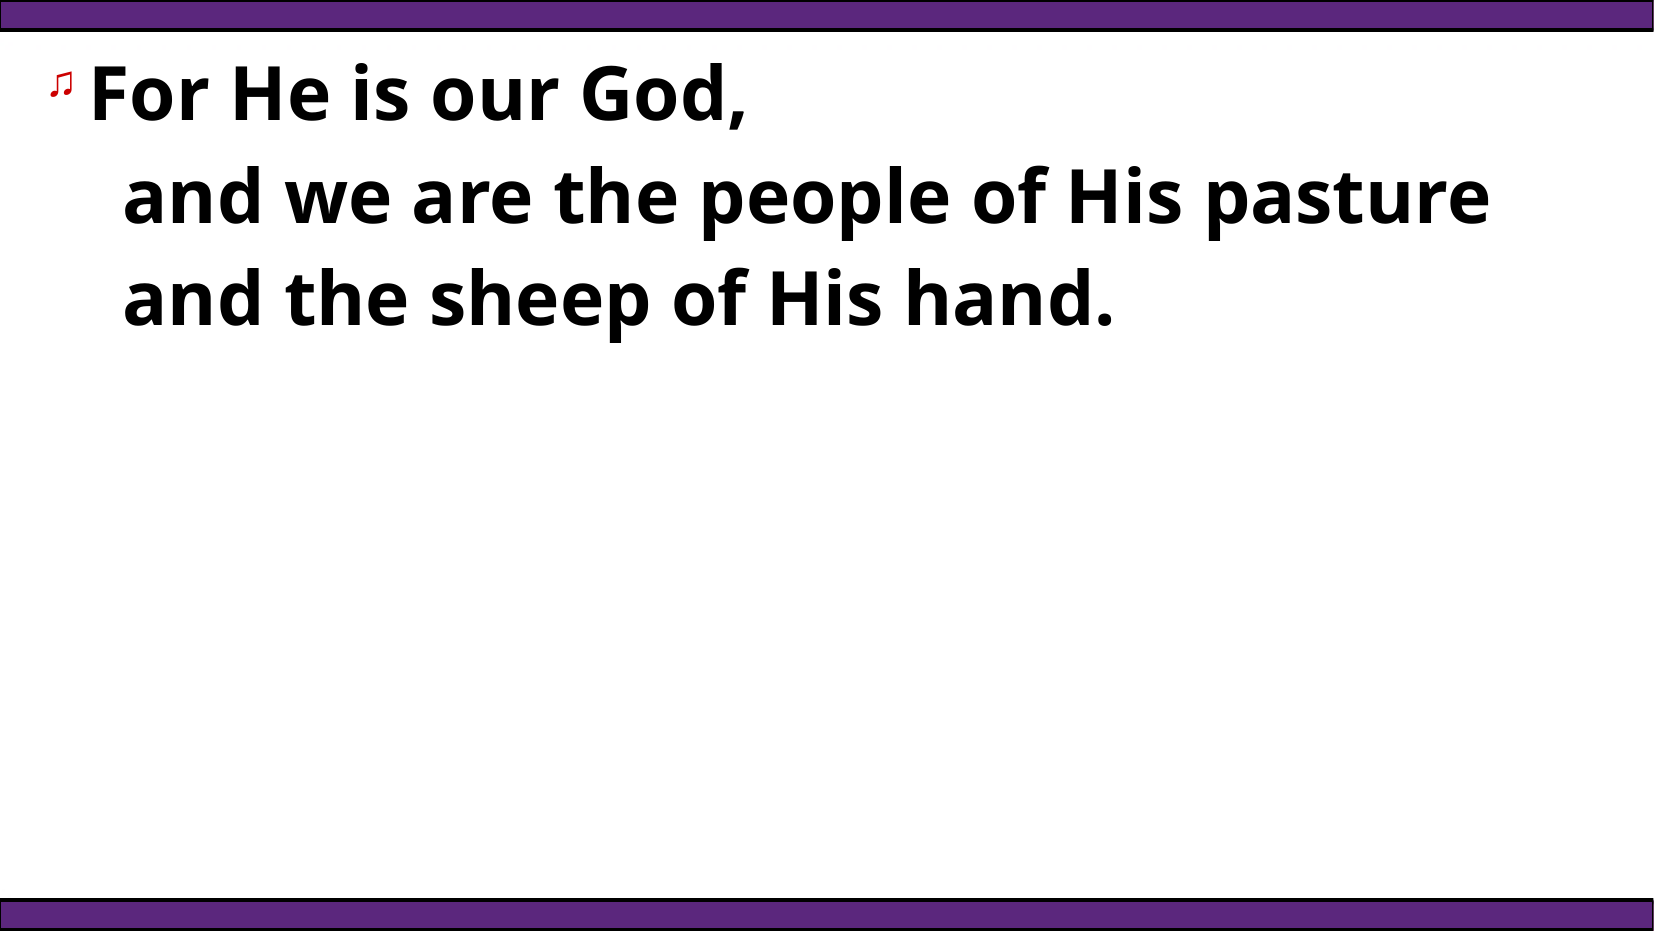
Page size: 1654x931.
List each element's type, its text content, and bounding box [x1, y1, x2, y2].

text_box [0, 900, 1654, 931]
text_box ♫ For He is our God, and we are the people of His pasture and the sheep of His hand. [30, 33, 1591, 376]
picture [0, 31, 1654, 900]
text_box [0, 0, 1654, 31]
